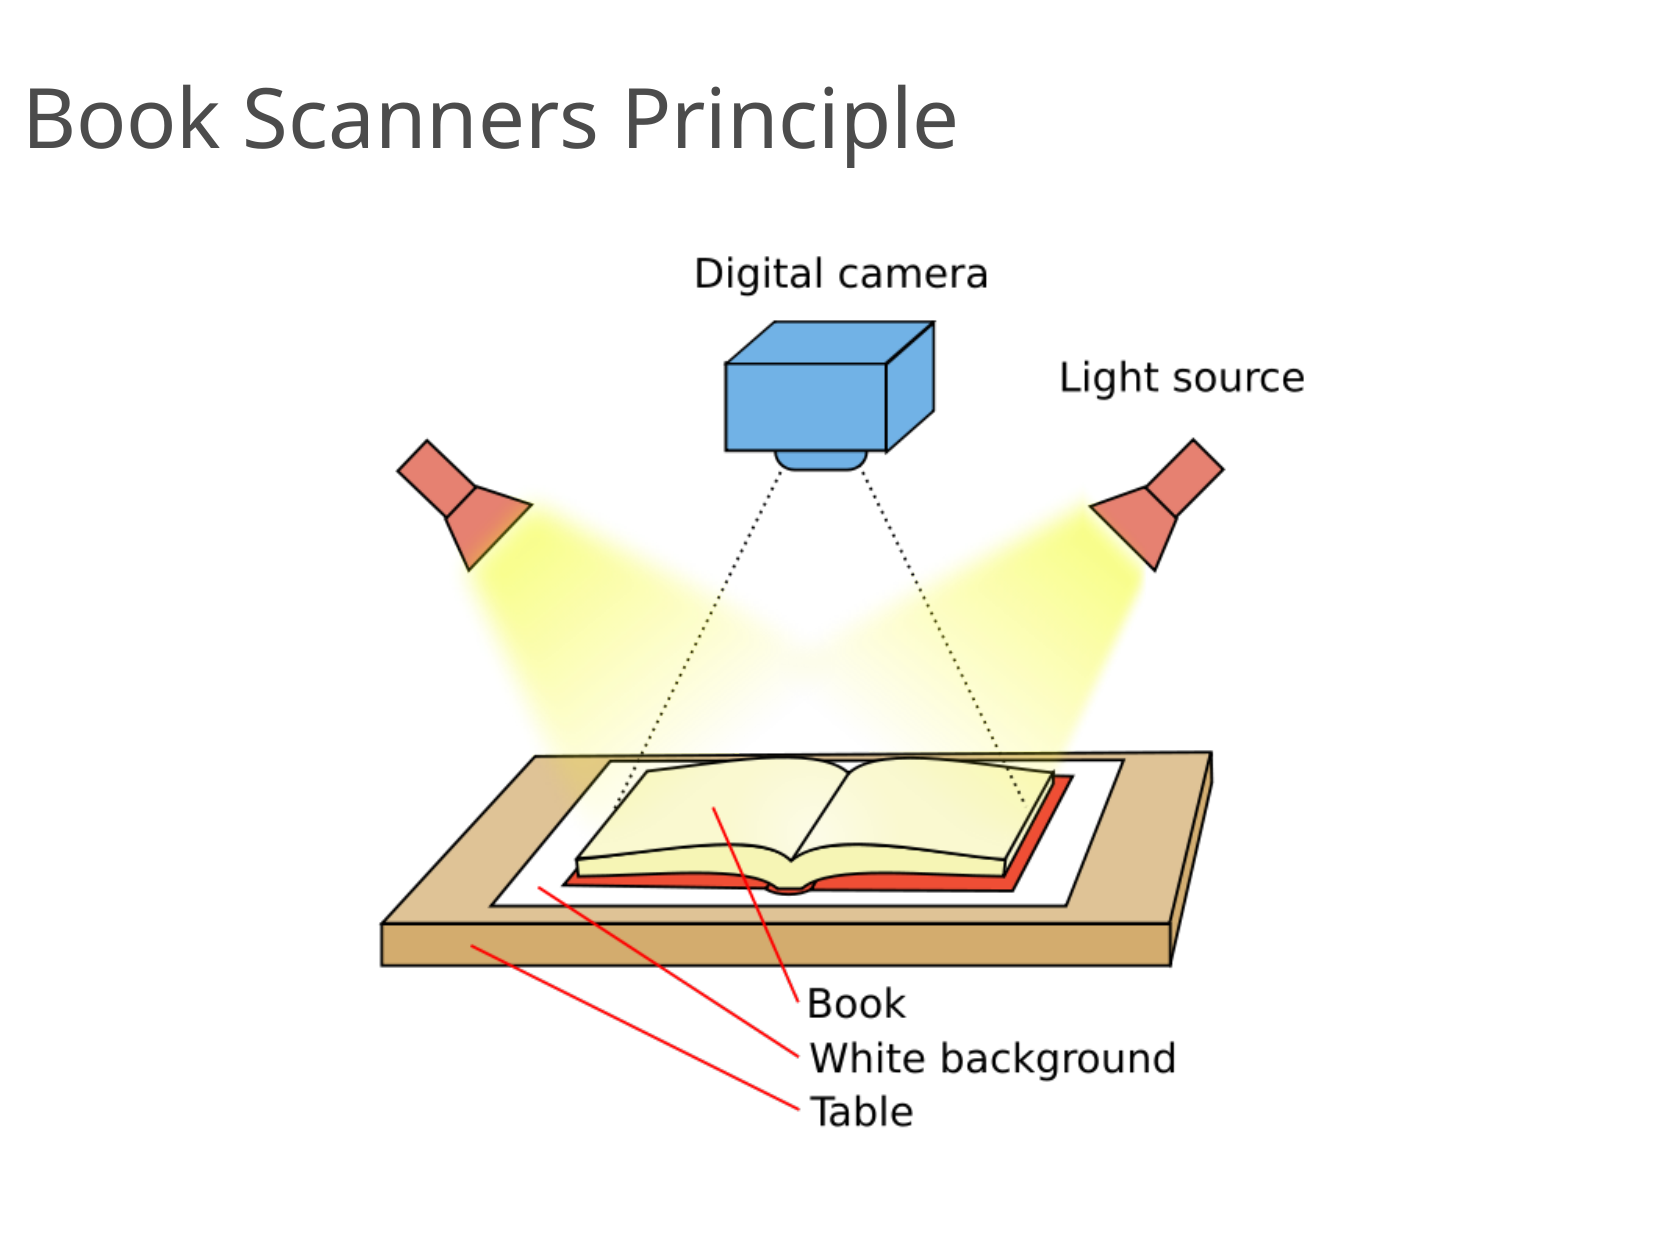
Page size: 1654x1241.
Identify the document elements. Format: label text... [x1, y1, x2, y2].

picture [333, 230, 1343, 1169]
title Book Scanners Principle [22, 19, 1654, 213]
